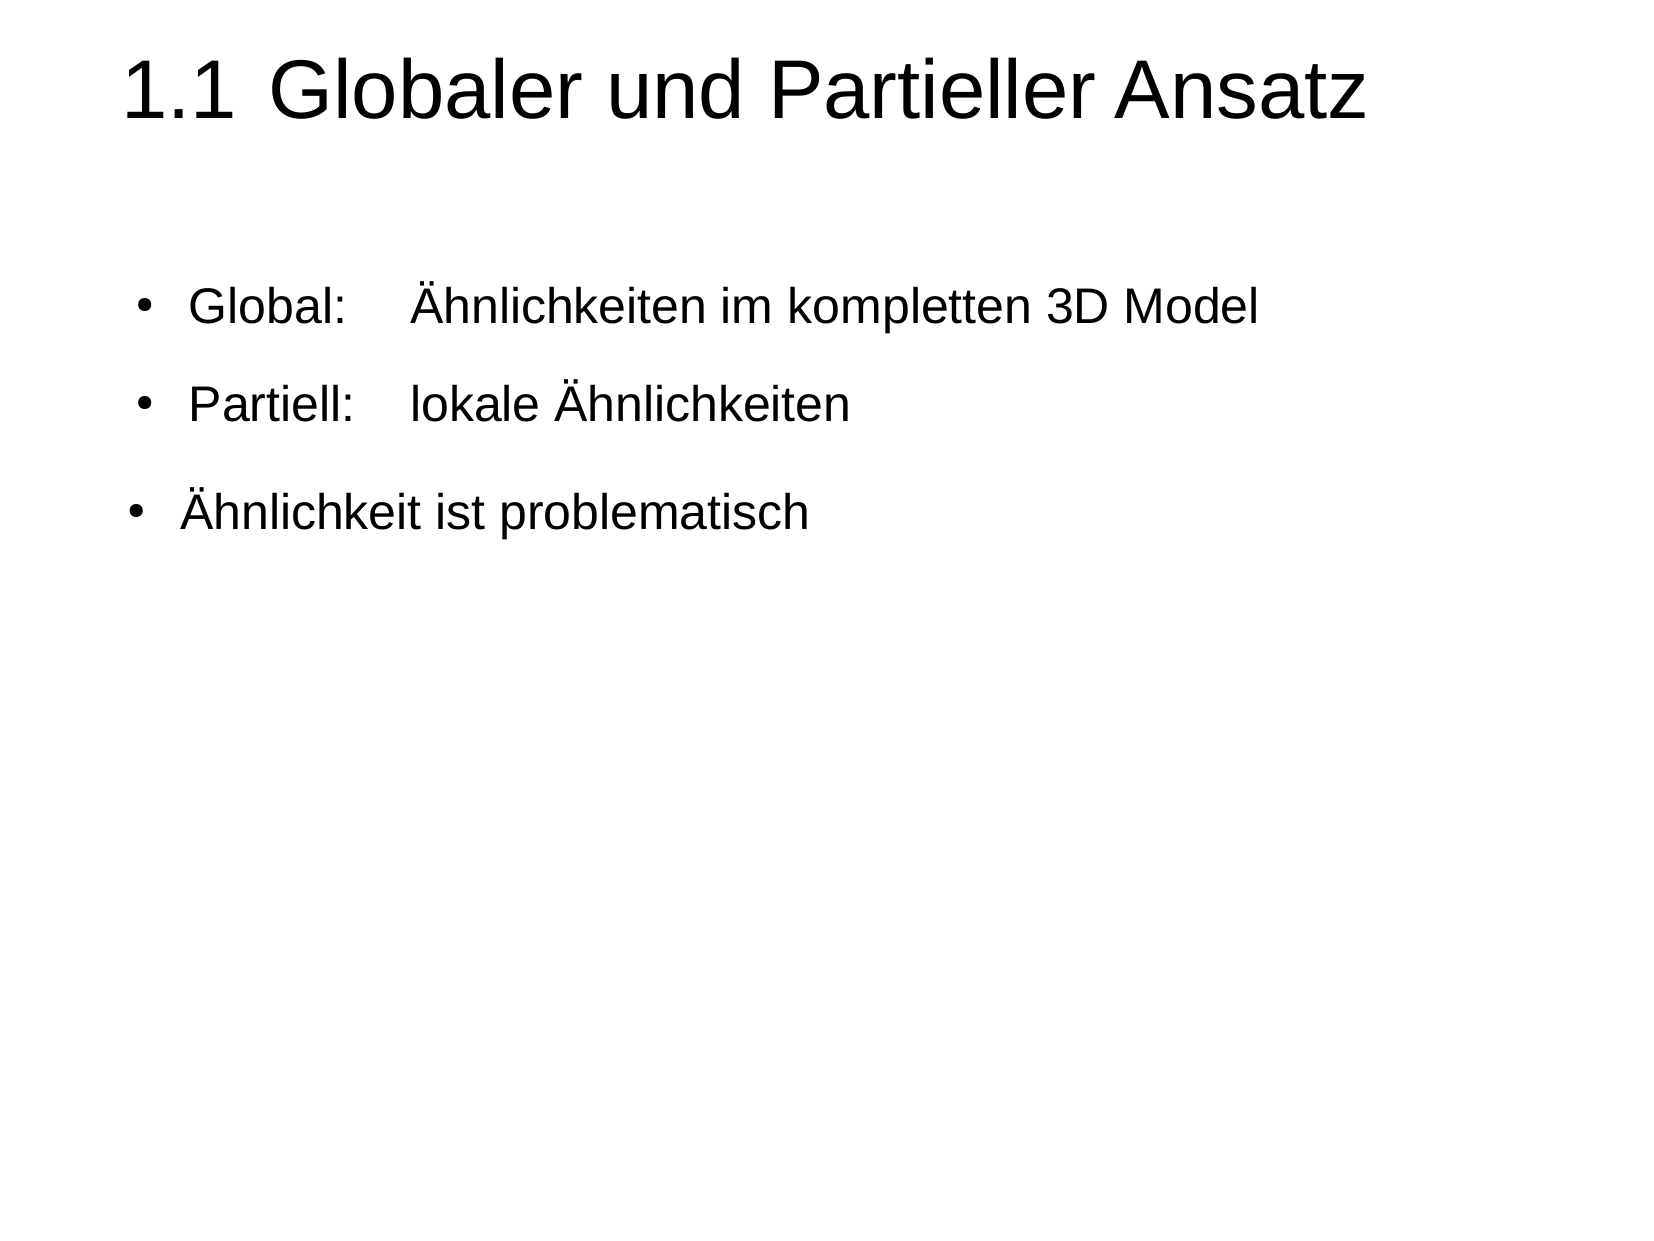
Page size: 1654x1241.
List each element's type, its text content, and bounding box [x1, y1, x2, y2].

text_box Partiell: lokale Ähnlichkeiten [118, 376, 883, 448]
text_box Ähnlichkeit ist problematisch [109, 484, 875, 556]
text_box 1.1 Globaler und Partieller Ansatz [106, 35, 1607, 144]
list Global: Ähnlichkeiten im kompletten 3D Model [118, 278, 1619, 355]
